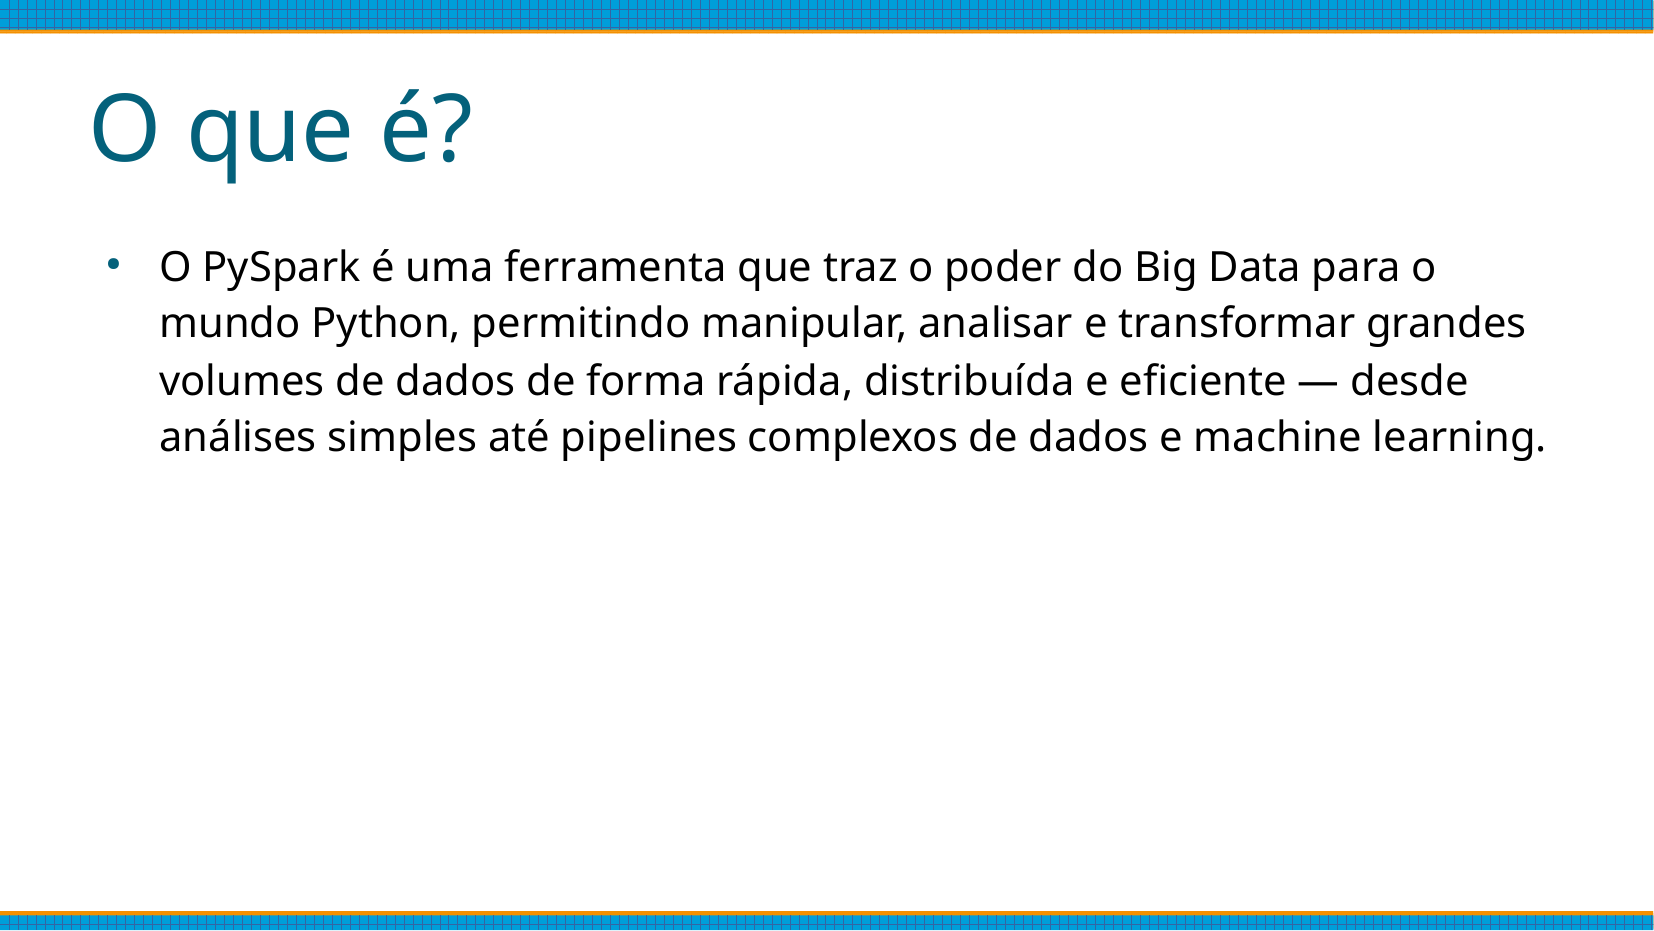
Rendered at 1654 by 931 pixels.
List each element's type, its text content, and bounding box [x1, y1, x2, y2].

list O PySpark é uma ferramenta que traz o poder do Big Data para o mundo Python, permitindo manipular, analisar e transformar grandes volumes de dados de forma rápida, distribuída e eficiente — desde análises simples até pipelines complexos de dados e machine learning. [88, 236, 1565, 901]
title O que é? [88, 44, 1565, 207]
